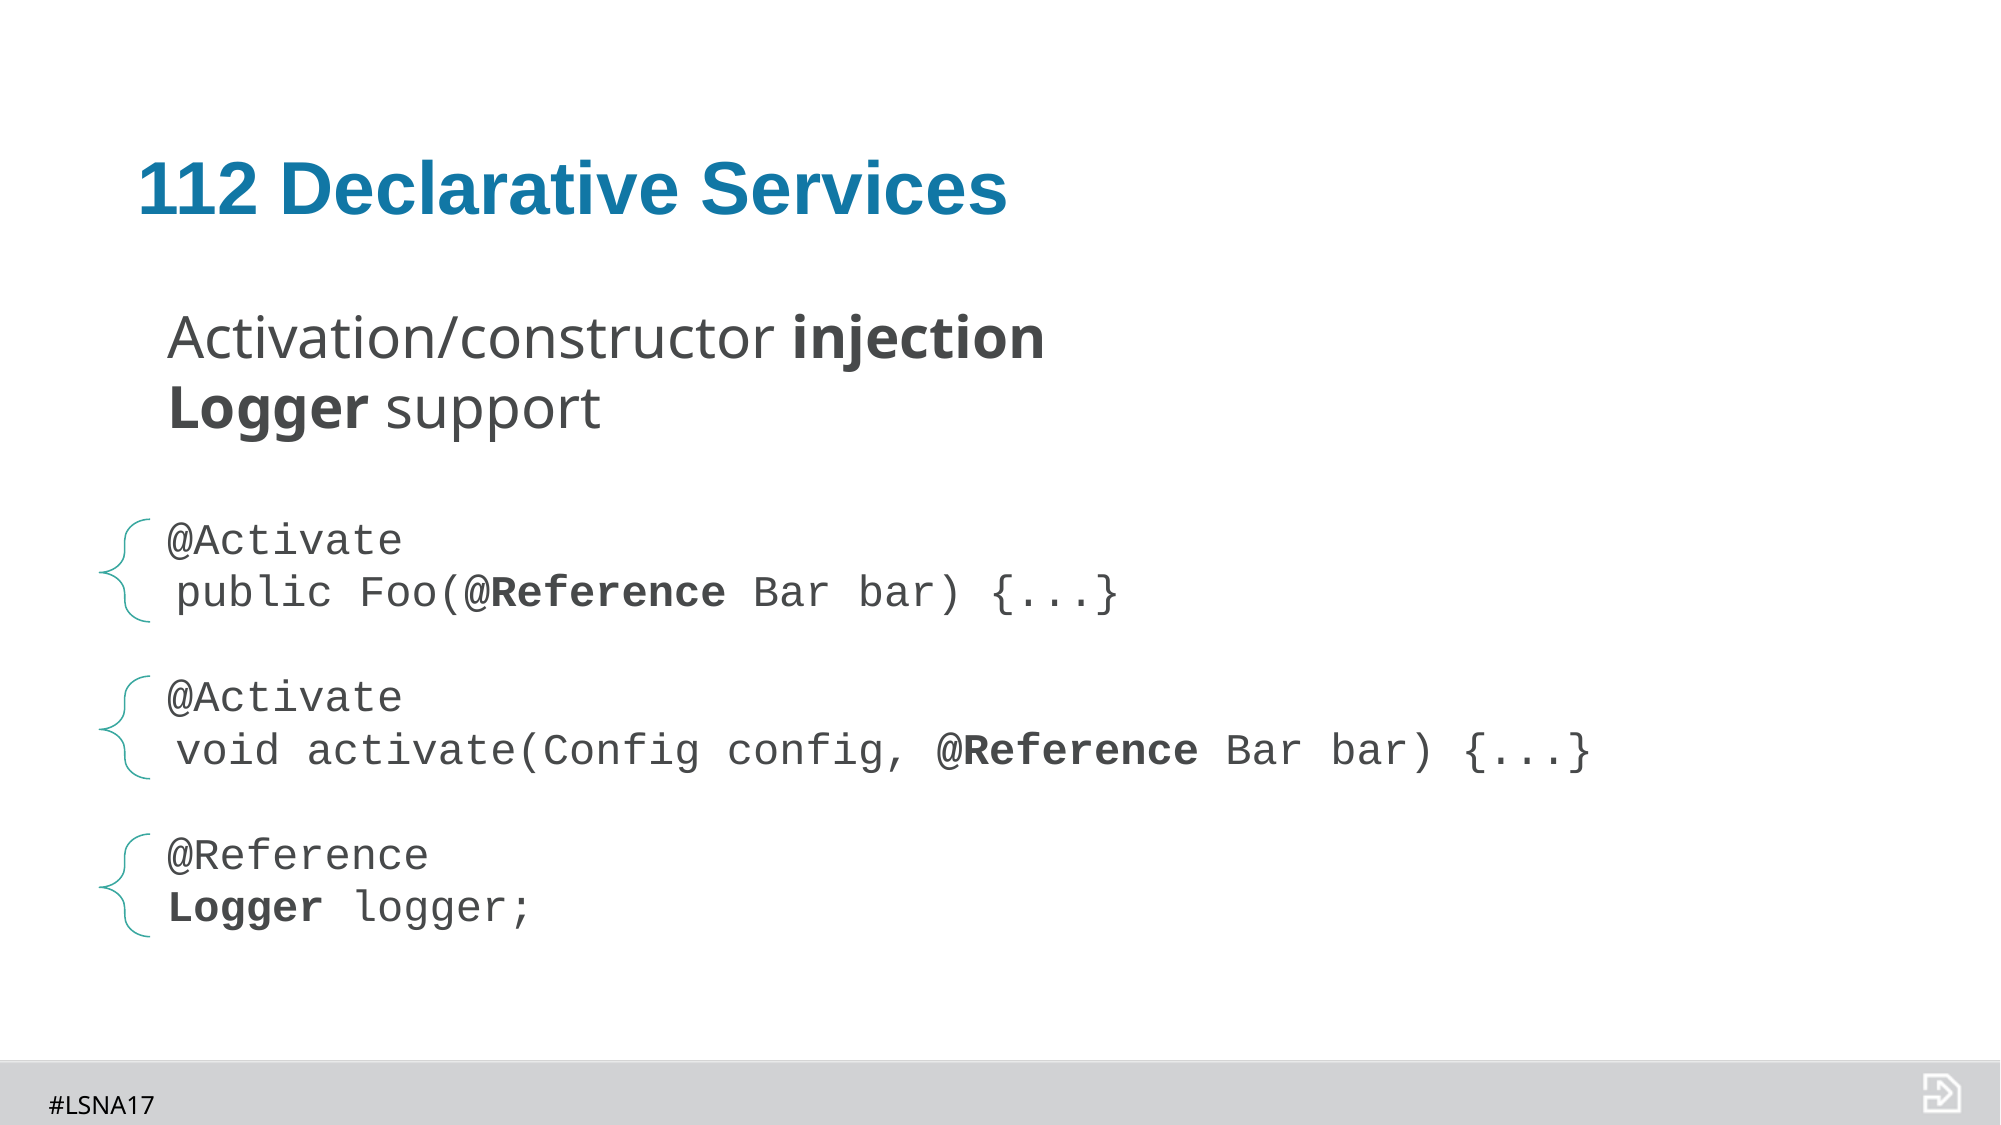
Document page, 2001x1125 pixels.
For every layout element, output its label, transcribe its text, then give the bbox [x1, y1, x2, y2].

picture [0, 0, 2001, 1125]
list Activation/constructor injection Logger support @Activate public Foo(@Reference Bar bar) {...} @Activate void activate(Config config, @Reference Bar bar) {...} @Reference Logger logger; [122, 285, 1857, 995]
title 112 Declarative Services [122, 142, 1600, 227]
